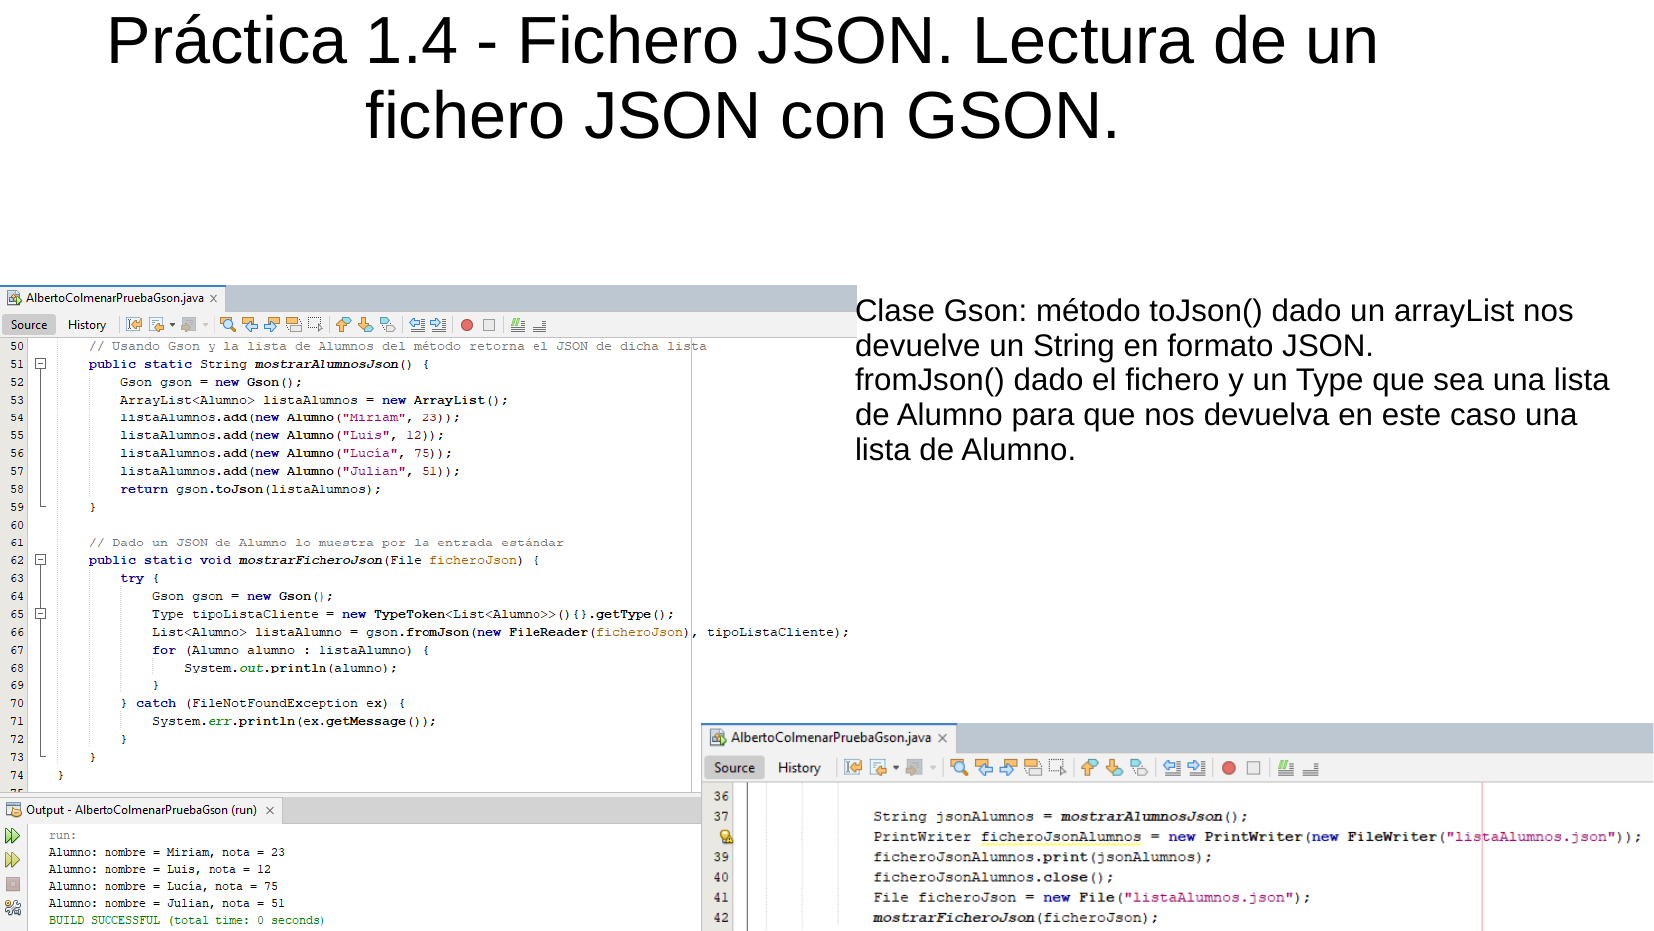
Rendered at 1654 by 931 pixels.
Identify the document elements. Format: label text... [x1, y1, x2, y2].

picture [0, 285, 1654, 931]
title Práctica 1.4 - Fichero JSON. Lectura de un fichero JSON con GSON. [0, 0, 1489, 156]
text_box Clase Gson: método toJson() dado un arrayList nos devuelve un String en formato JSON. fromJson() dado el fichero y un Type que sea una lista de Alumno para que nos devuelva en este caso una lista de Alumno. [840, 285, 1654, 509]
